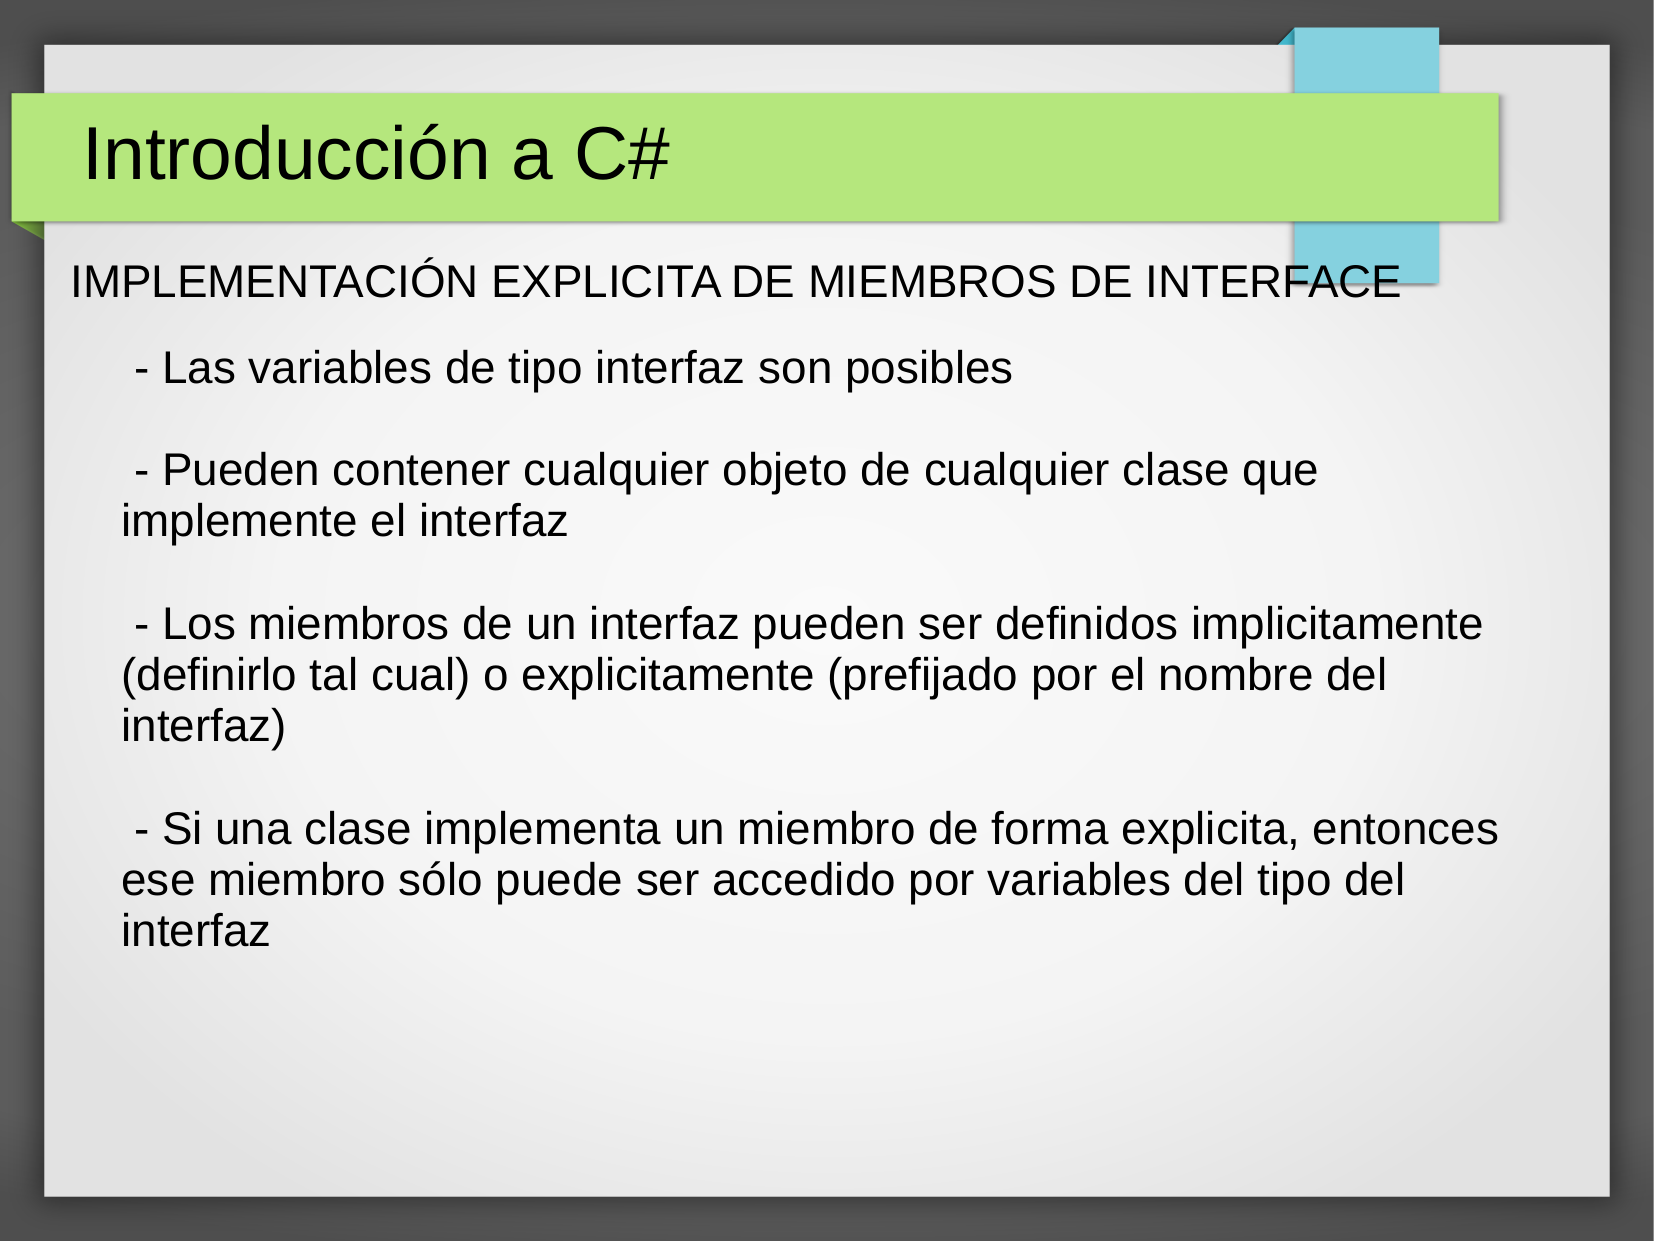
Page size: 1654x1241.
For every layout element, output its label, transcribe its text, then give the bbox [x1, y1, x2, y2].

text_box IMPLEMENTACIÓN EXPLICITA DE MIEMBROS DE INTERFACE [70, 255, 1536, 308]
text_box - Las variables de tipo interfaz son posibles - Pueden contener cualquier objeto de cualquier clase que implemente el interfaz - Los miembros de un interfaz pueden ser definidos implicitamente (definirlo tal cual) o explicitamente (prefijado por el nombre del interfaz) - Si una clase implementa un miembro de forma explicita, entonces ese miembro sólo puede ser accedido por variables del tipo del interfaz [47, 341, 1560, 957]
title Introducción a C# [82, 94, 1264, 213]
picture [0, 0, 1654, 1241]
